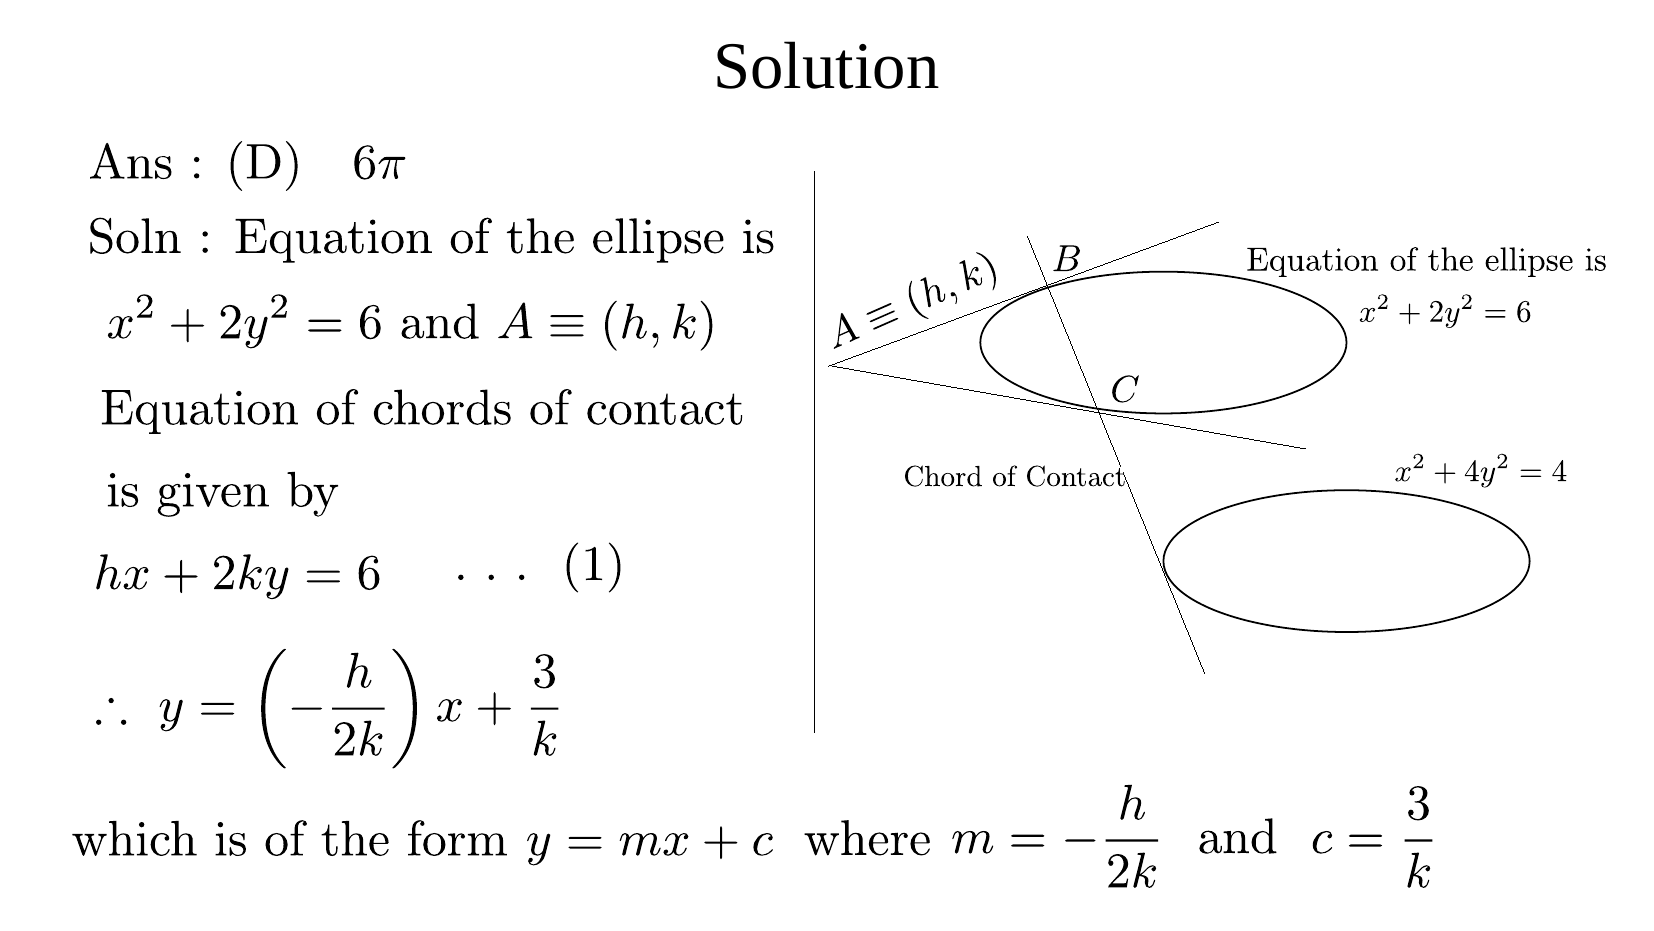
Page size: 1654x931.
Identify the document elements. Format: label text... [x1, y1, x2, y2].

text_box [101, 388, 743, 434]
text_box [1247, 247, 1606, 277]
text_box [1395, 453, 1567, 488]
text_box [90, 141, 406, 191]
subtitle [35, 129, 1607, 910]
text_box [904, 465, 1125, 487]
text_box [980, 271, 1347, 414]
title Solution [82, 26, 1571, 107]
text_box [952, 784, 1433, 888]
text_box [89, 217, 774, 263]
text_box [72, 820, 507, 857]
text_box [456, 542, 621, 593]
text_box [822, 251, 999, 357]
text_box [96, 648, 559, 769]
text_box [107, 471, 339, 517]
text_box [95, 554, 380, 600]
text_box [107, 294, 713, 351]
text_box [1163, 490, 1530, 633]
text_box [1053, 245, 1081, 272]
text_box [804, 820, 930, 856]
text_box [1359, 294, 1531, 329]
text_box [527, 826, 773, 866]
